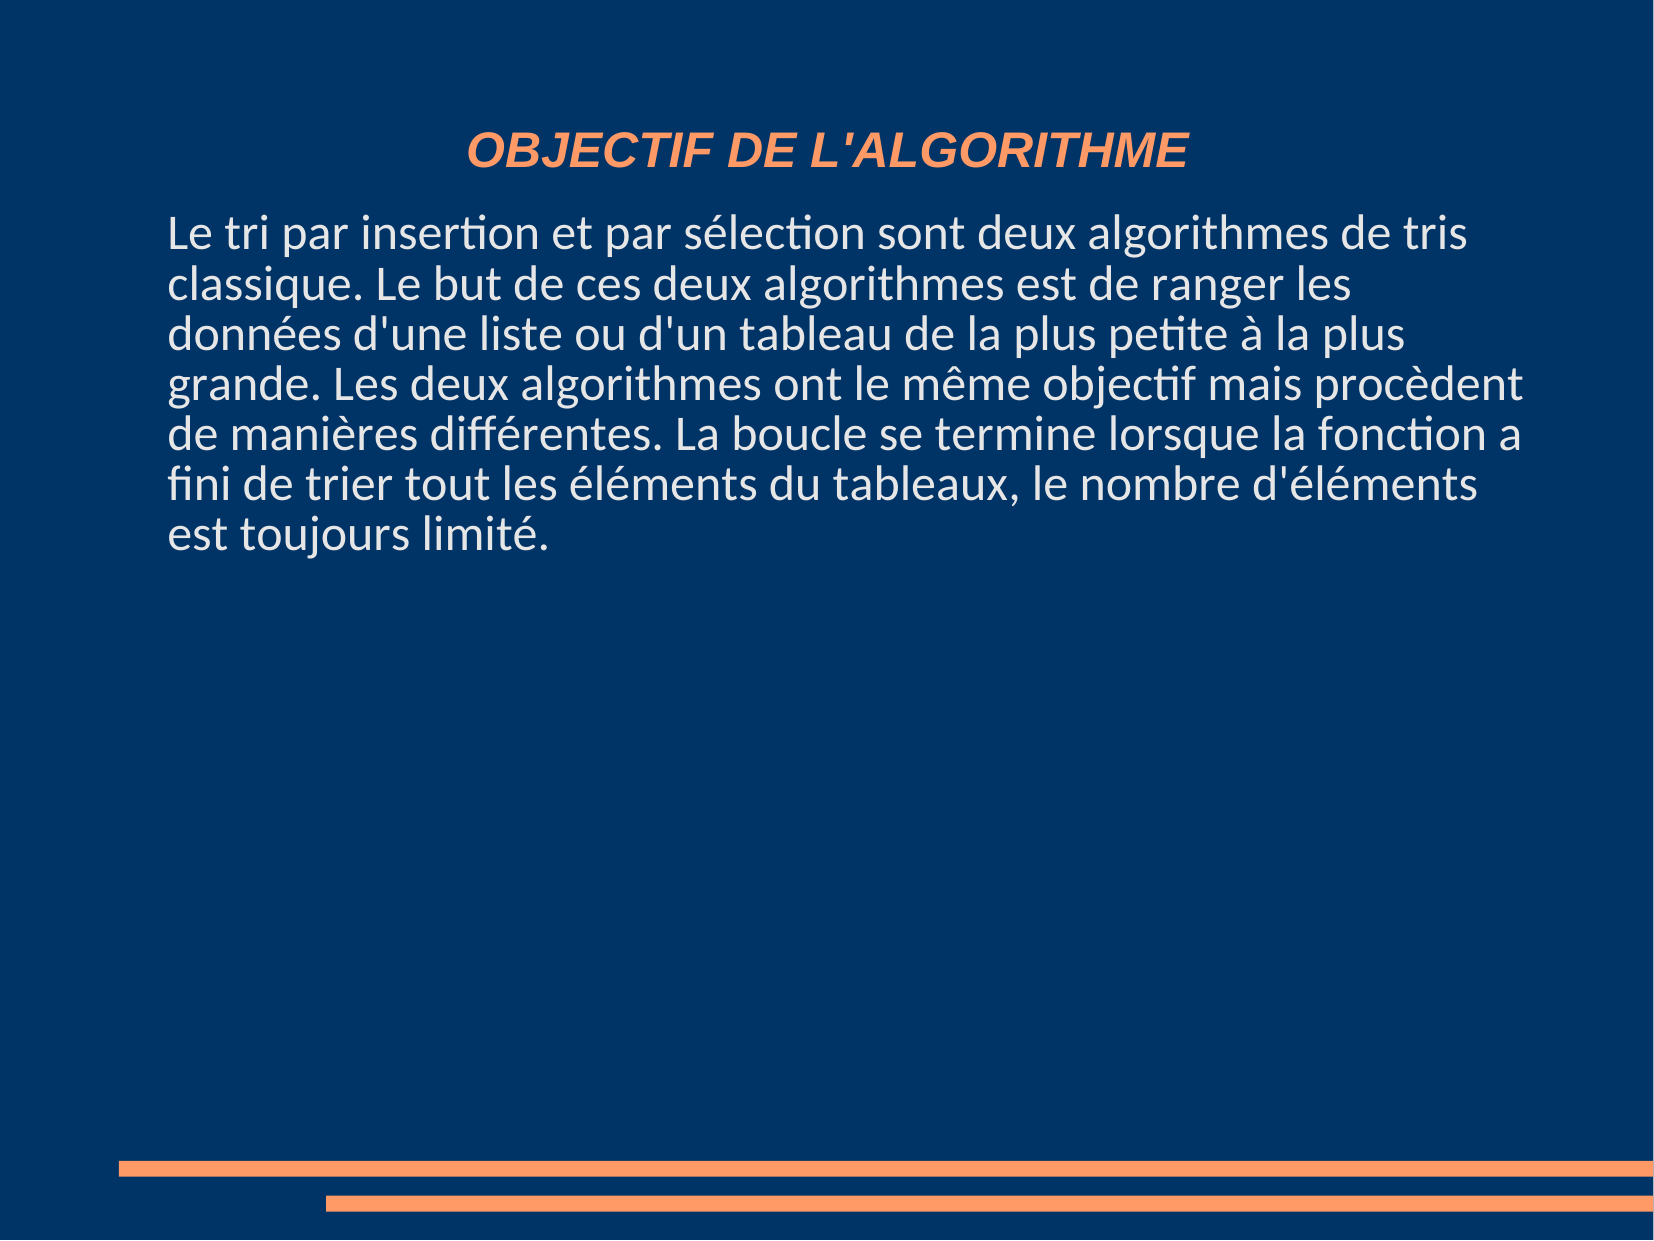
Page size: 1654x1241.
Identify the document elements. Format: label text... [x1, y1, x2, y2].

list Le tri par insertion et par sélection sont deux algorithmes de tris classique. Le but de ces deux algorithmes est de ranger les données d'une liste ou d'un tableau de la plus petite à la plus grande. Les deux algorithmes ont le même objectif mais procèdent de manières différentes. La boucle se termine lorsque la fonction a fini de trier tout les éléments du tableaux, le nombre d'éléments est toujours limité. [96, 212, 1536, 1134]
title OBJECTIF DE L'ALGORITHME [121, 46, 1534, 212]
